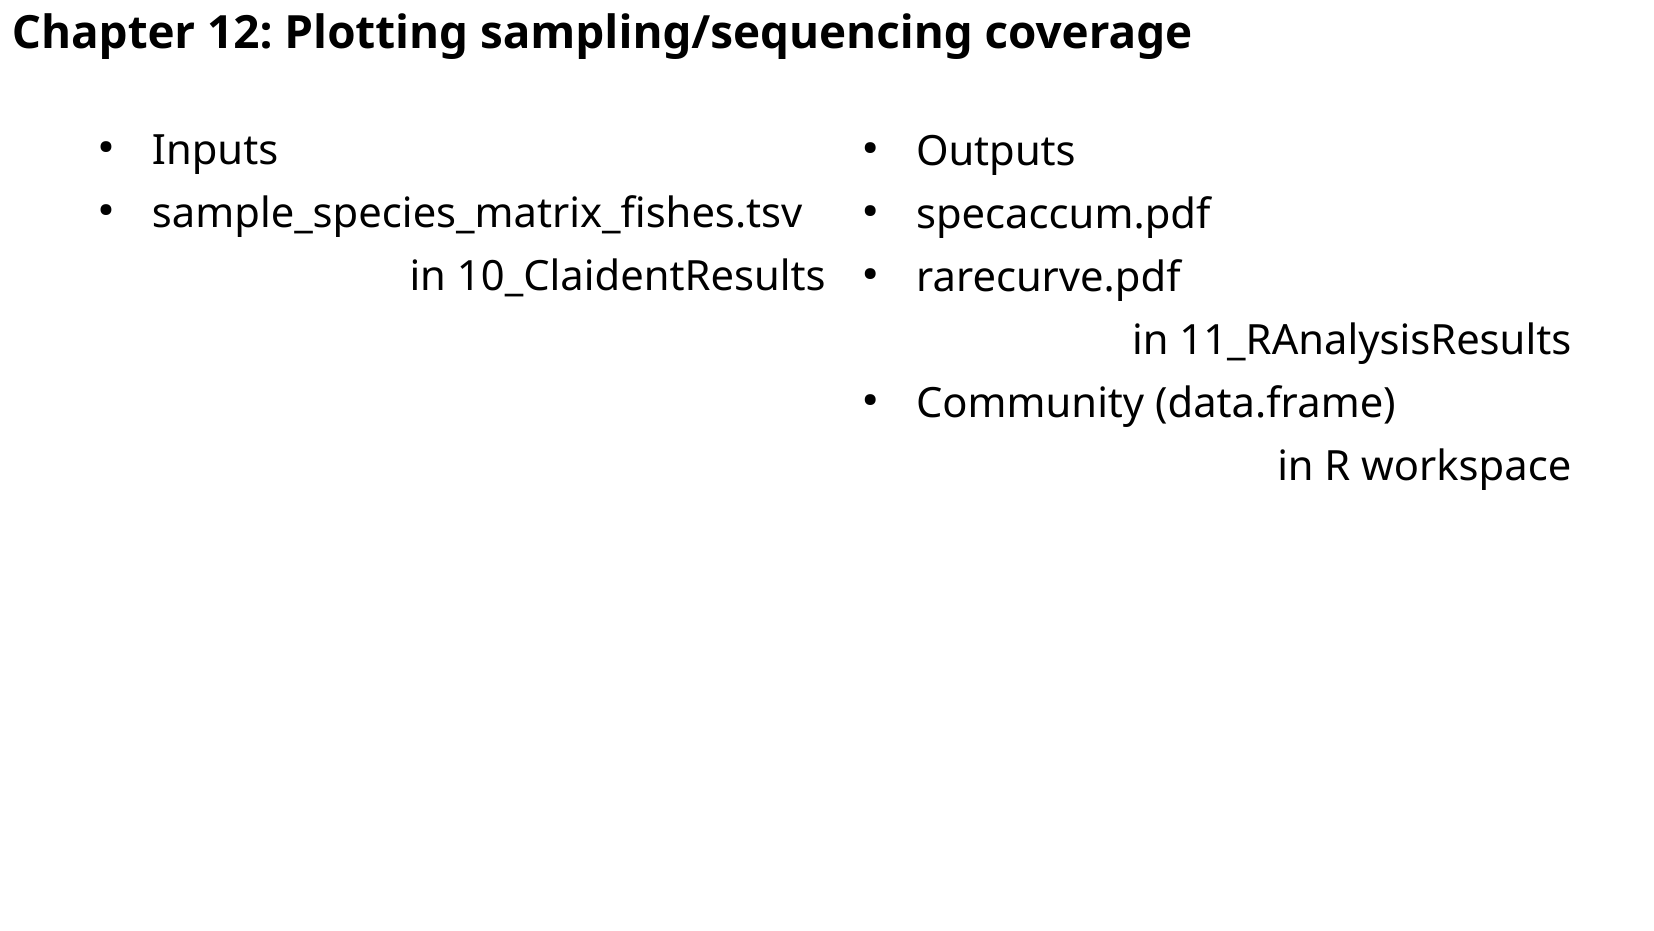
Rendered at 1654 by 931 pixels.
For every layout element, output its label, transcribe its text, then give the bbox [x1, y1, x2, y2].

title Chapter 12: Plotting sampling/sequencing coverage [11, 0, 1642, 130]
list Outputs specaccum.pdf rarecurve.pdf in 11_RAnalysisResults Community (data.frame) in R workspace [845, 120, 1572, 759]
list Inputs sample_species_matrix_fishes.tsv in 10_ClaidentResults [81, 119, 826, 809]
